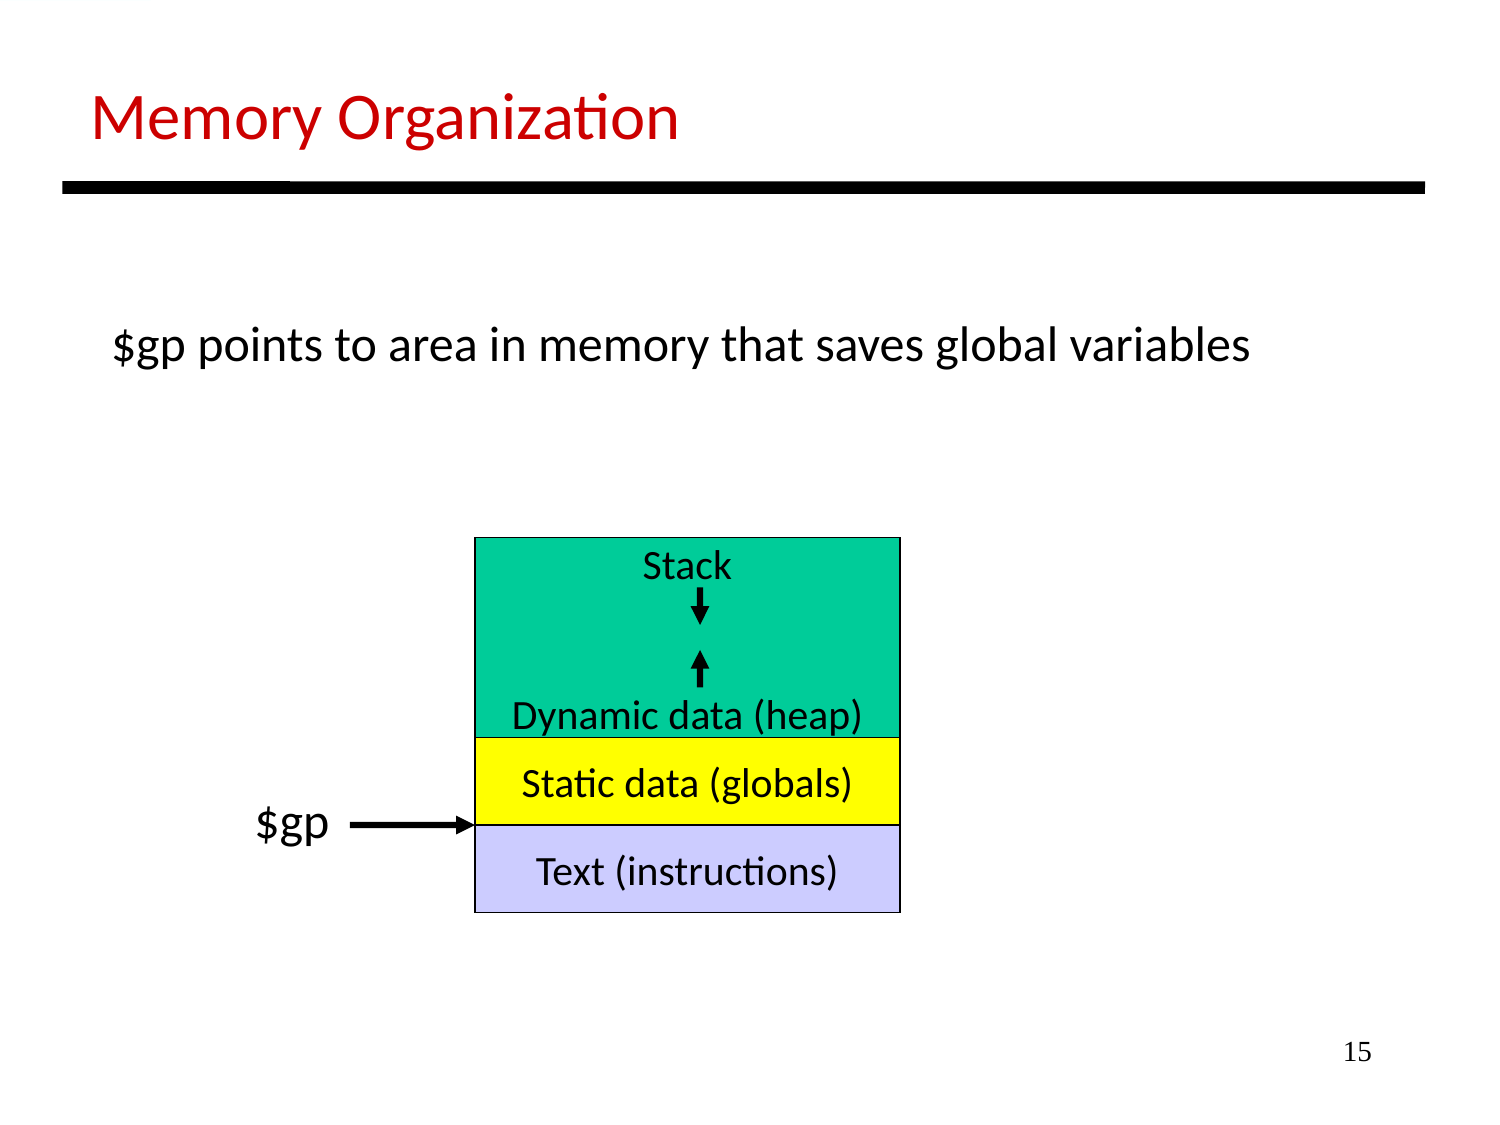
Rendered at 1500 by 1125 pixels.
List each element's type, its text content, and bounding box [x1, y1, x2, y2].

text_box Memory Organization [76, 65, 697, 160]
text_box Static data (globals) [474, 737, 900, 824]
text_box $gp [228, 781, 345, 857]
text_box Text (instructions) [474, 824, 900, 913]
text_box $gp points to area in memory that saves global variables [84, 303, 1267, 439]
text_box Stack Dynamic data (heap) [474, 537, 900, 737]
slide_number <number> [1074, 1025, 1388, 1100]
